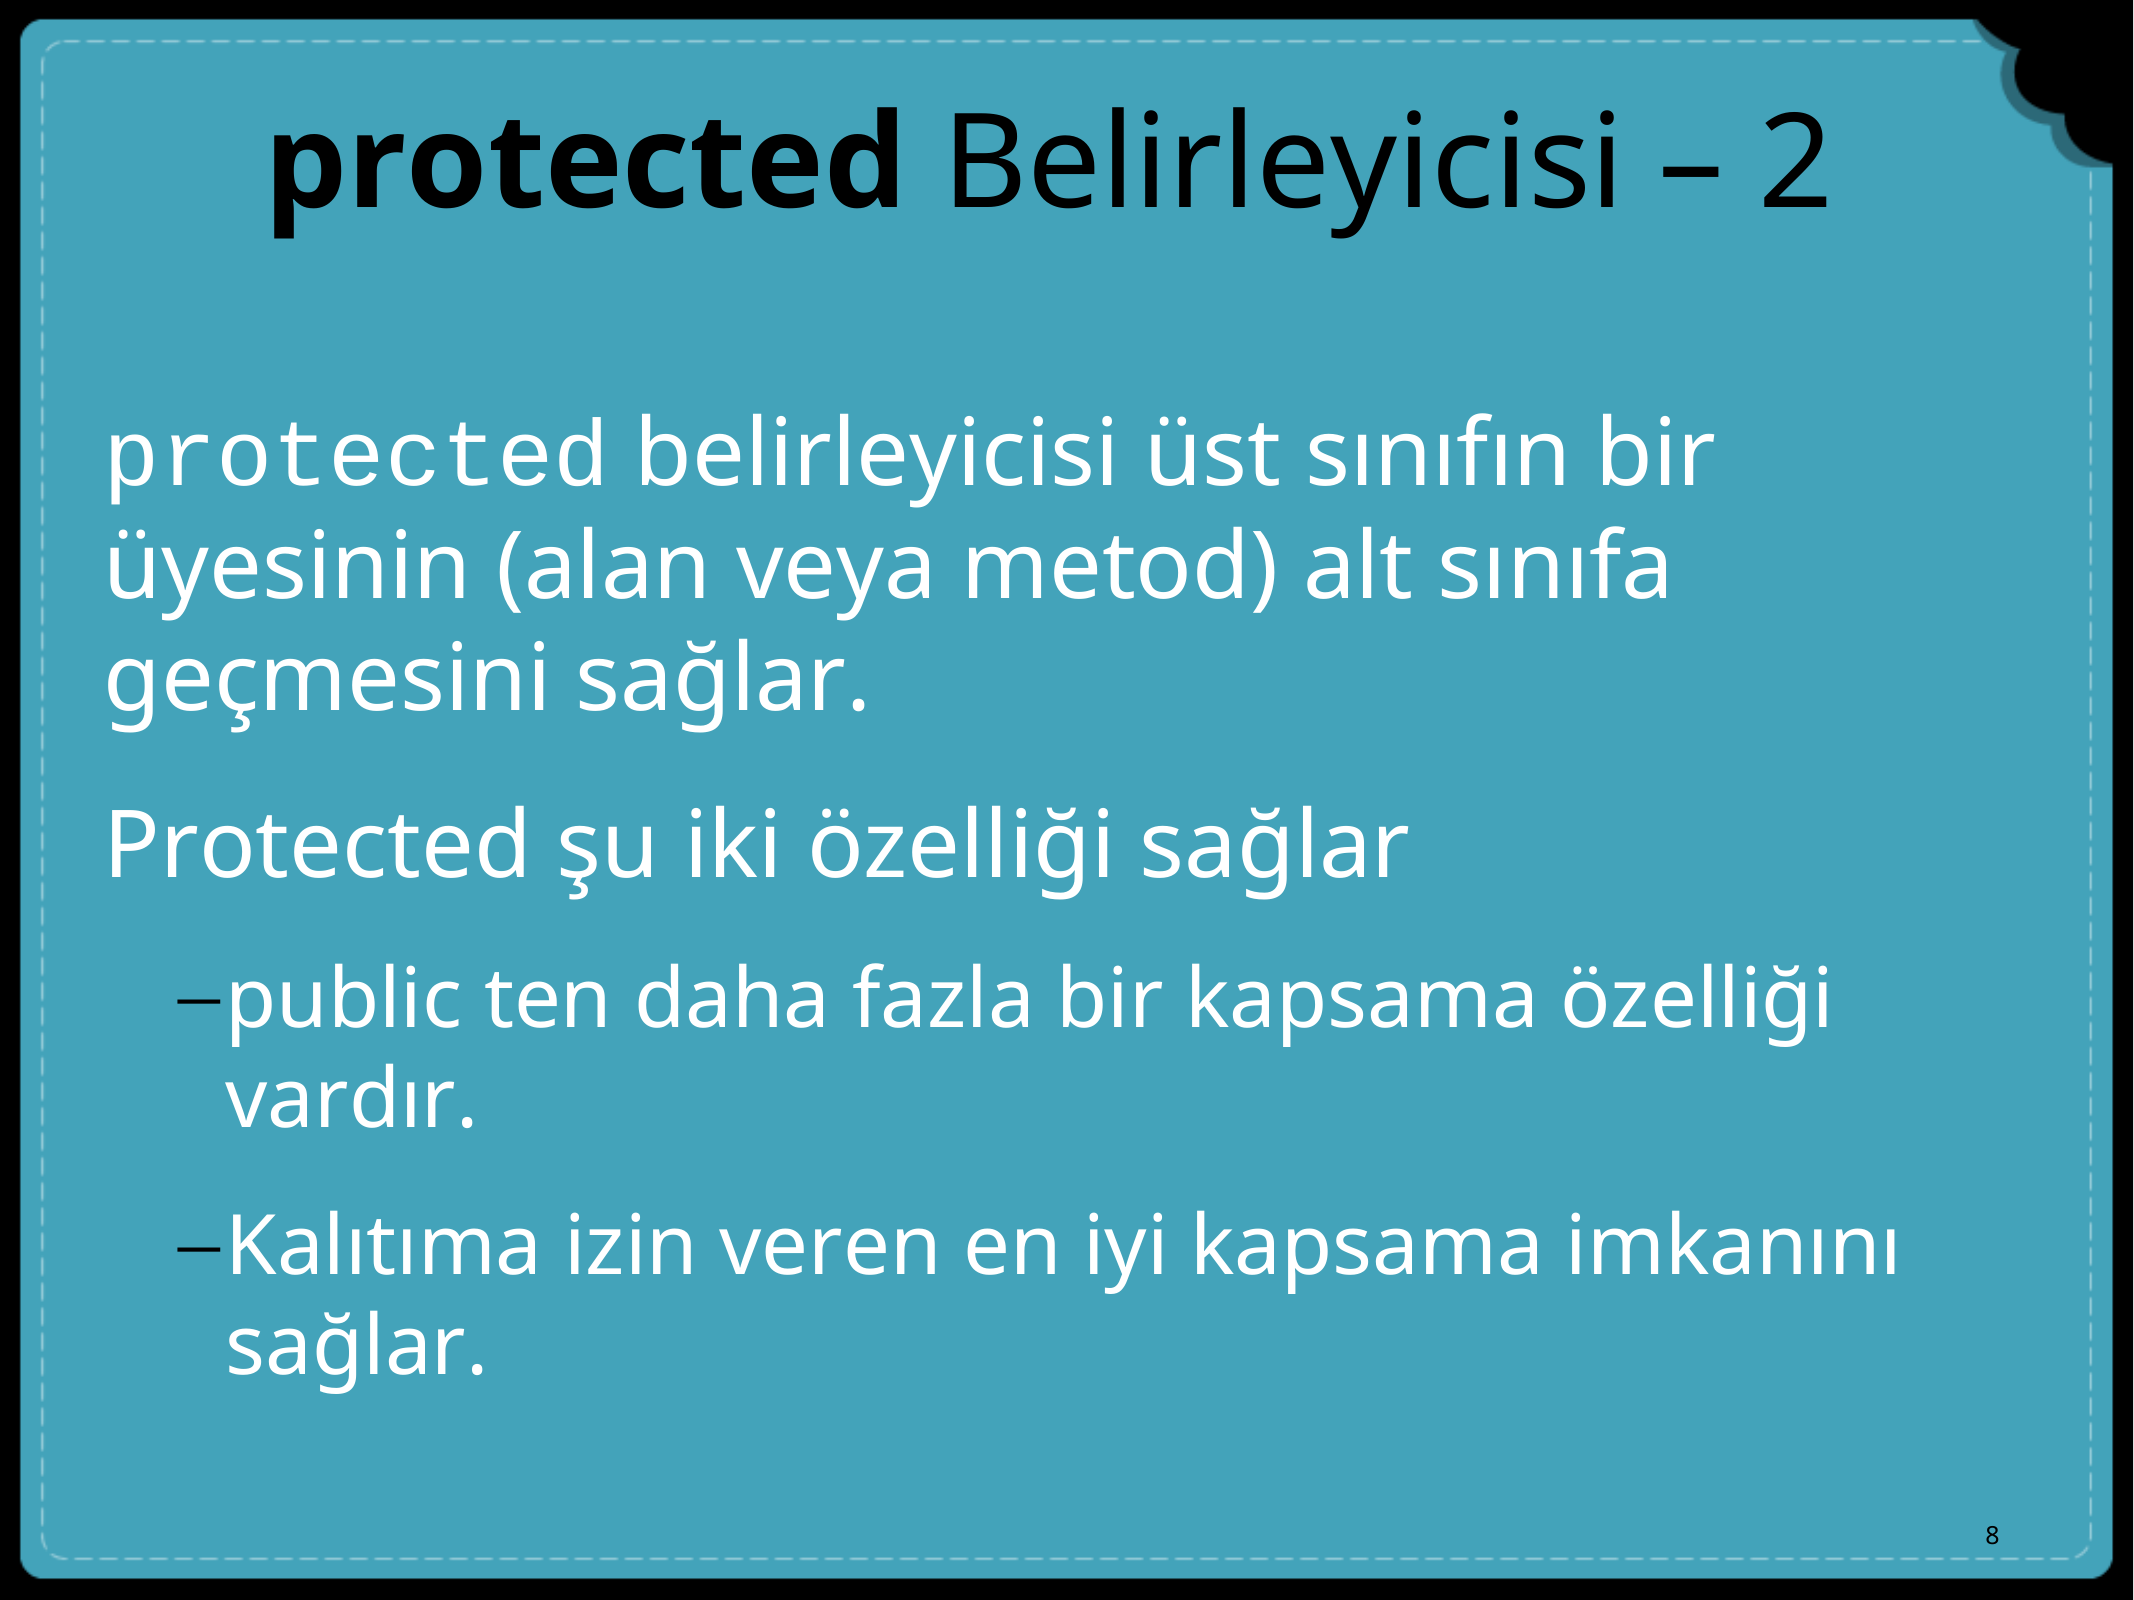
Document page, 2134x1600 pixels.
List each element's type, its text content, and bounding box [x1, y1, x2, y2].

picture [0, 0, 2134, 1600]
picture [1988, 1536, 1996, 1542]
list protected belirleyicisi üst sınıfın bir üyesinin (alan veya metod) alt sınıfa geçmesini sağlar. Protected şu iki özelliği sağlar public ten daha fazla bir kapsama özelliği vardır. Kalıtıma izin veren en iyi kapsama imkanını sağlar. [88, 384, 2062, 1529]
title protected Belirleyicisi – 2 [106, 0, 2027, 384]
